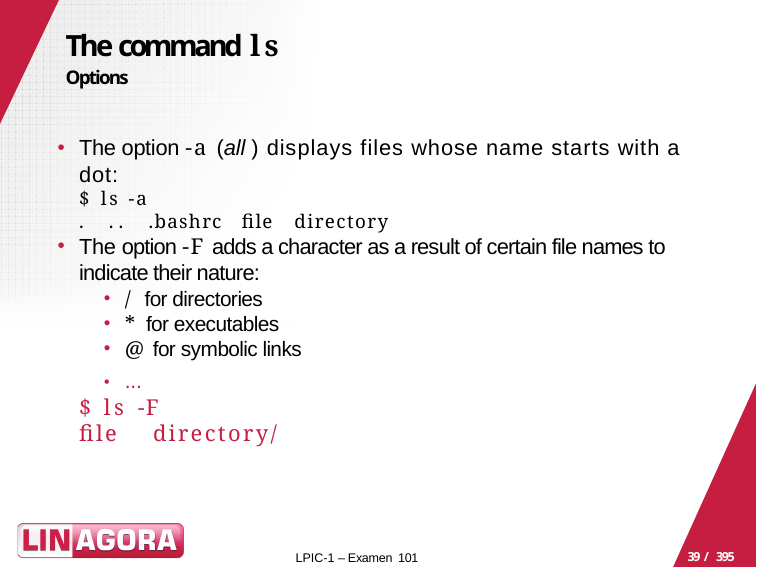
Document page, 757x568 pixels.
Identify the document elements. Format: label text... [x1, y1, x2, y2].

text_box The command ls [63, 26, 697, 65]
text_box LPIC-1 – Examen 101 [293, 549, 420, 568]
picture [0, 0, 352, 352]
text_box Options The option -a (all ) displays files whose name starts with a dot: $ ls -a . .. .bashrc file directory The option -F adds a character as a result of certain file names to indicate their nature: / for directories * for executables @ for symbolic links • ... $ ls -F file directory/ [55, 65, 713, 463]
text_box [17, 520, 184, 562]
text_box <numéro> / 395 [683, 549, 747, 568]
